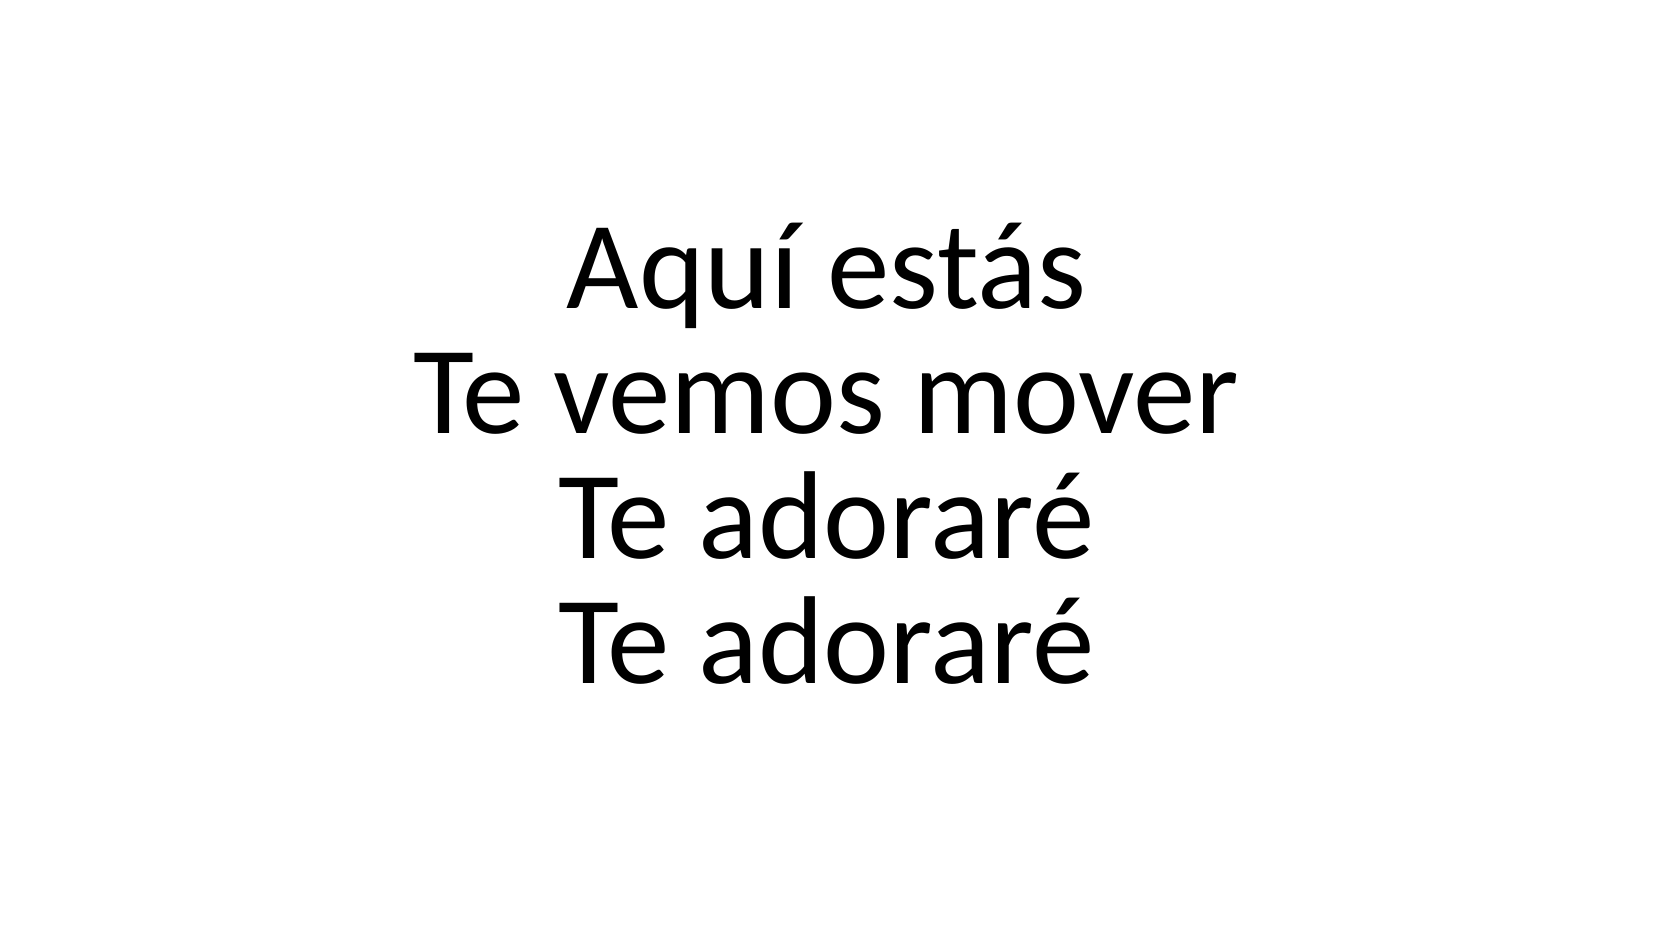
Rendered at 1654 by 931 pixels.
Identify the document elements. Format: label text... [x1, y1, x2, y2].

title Aquí estás Te vemos mover Te adoraré Te adoraré [0, 0, 1654, 931]
